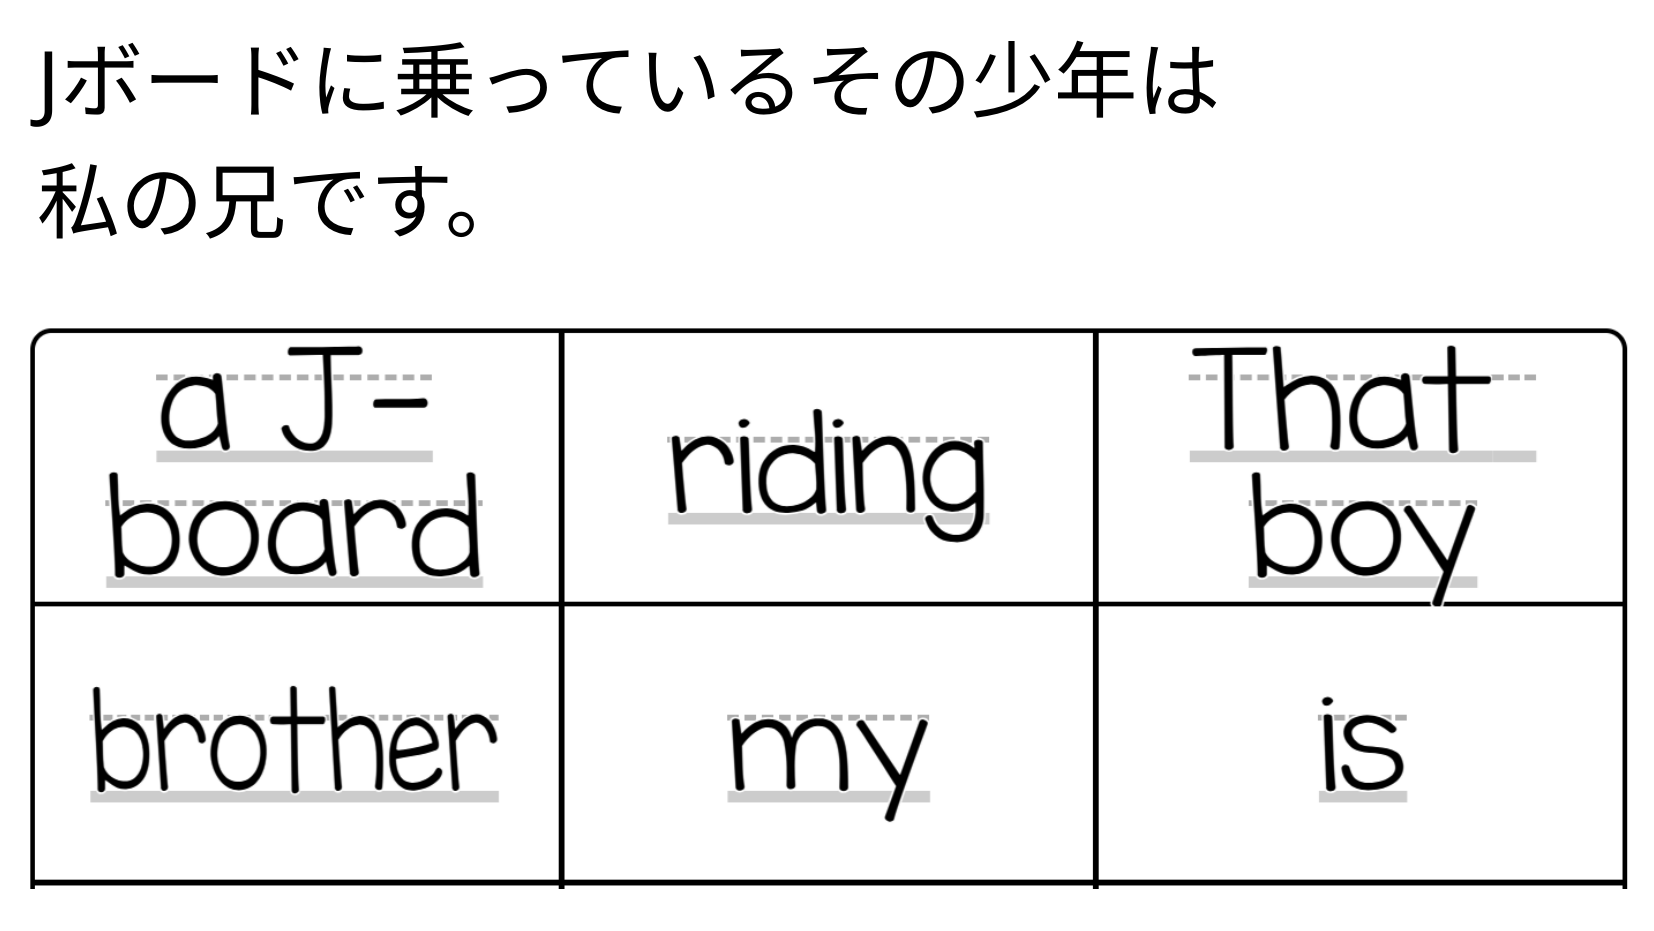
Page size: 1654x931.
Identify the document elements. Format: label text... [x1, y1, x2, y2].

picture [20, 325, 1633, 890]
title Jボードに乗っているその少年は 私の兄です。 [37, 19, 1613, 252]
